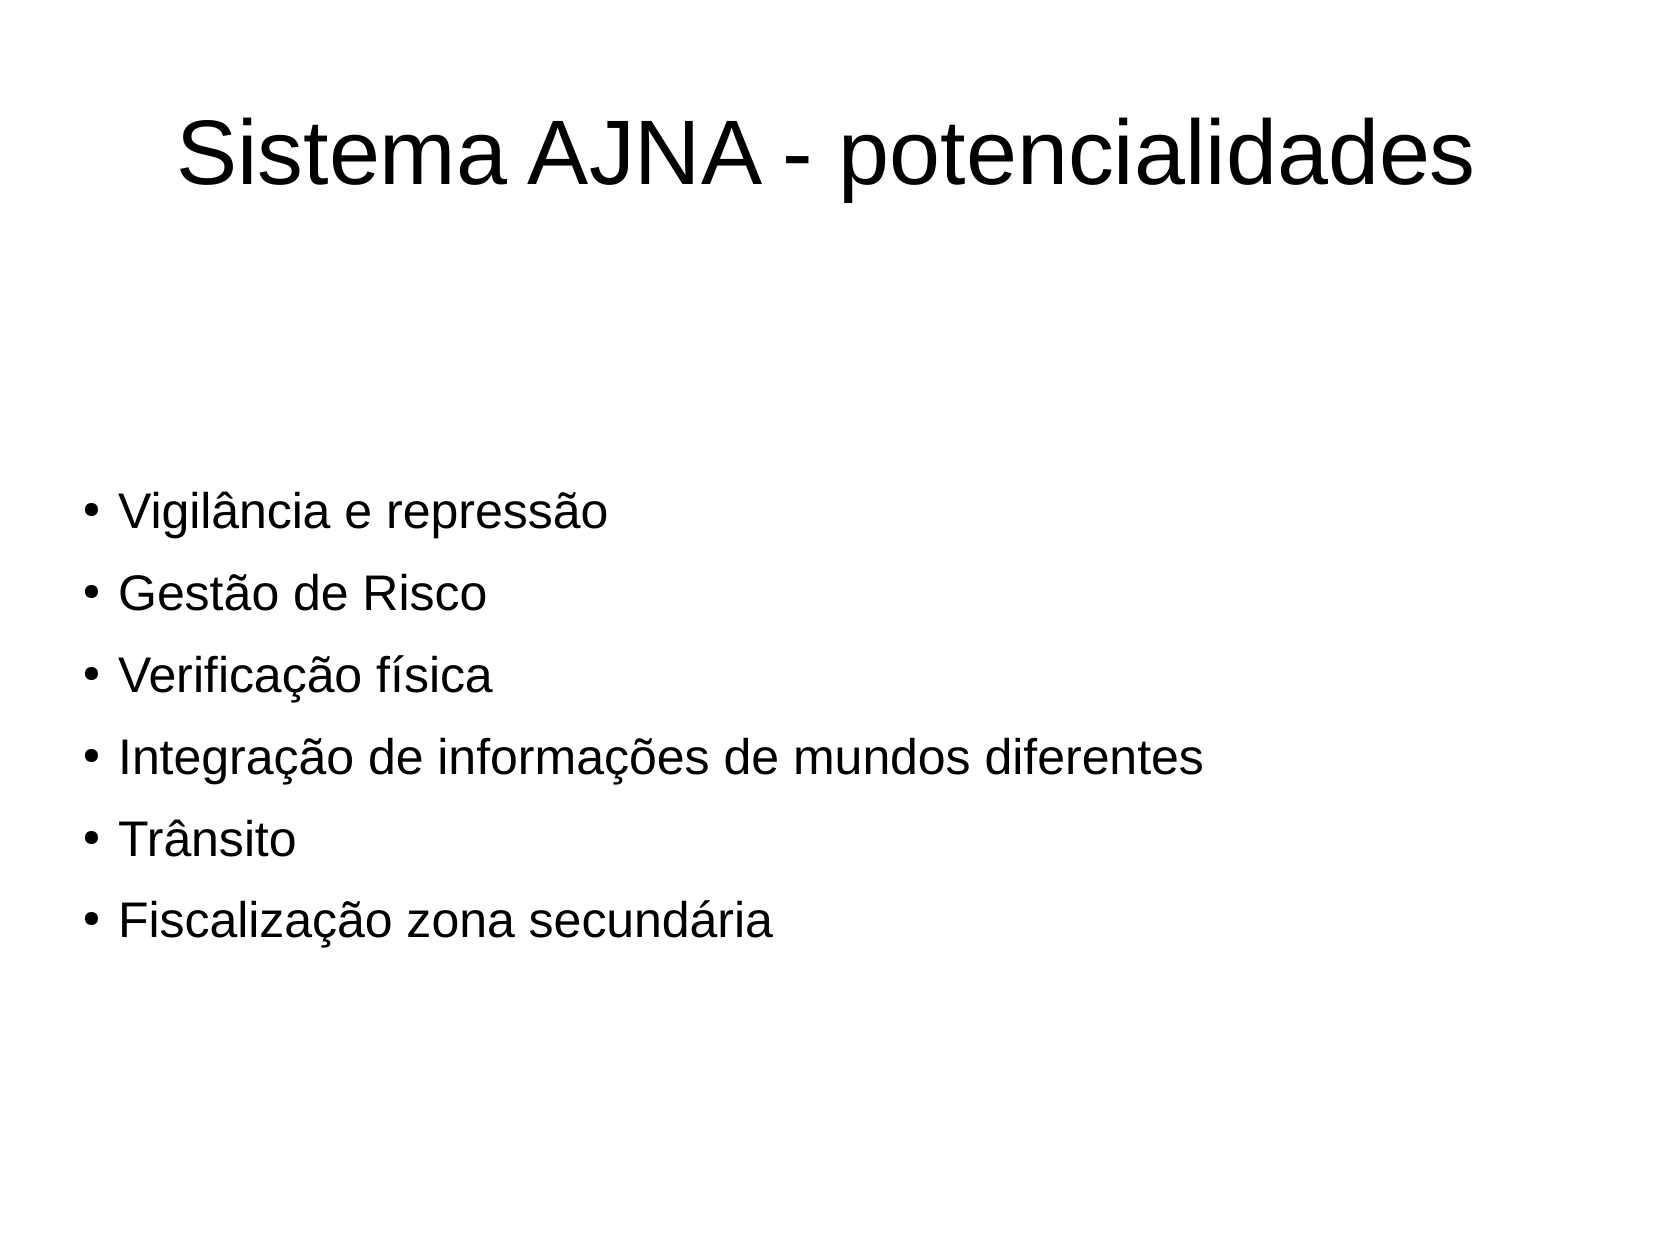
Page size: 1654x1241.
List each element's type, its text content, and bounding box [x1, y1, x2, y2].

subtitle Vigilância e repressão Gestão de Risco Verificação física Integração de informações de mundos diferentes Trânsito Fiscalização zona secundária [82, 290, 1571, 1134]
title Sistema AJNA - potencialidades [82, 49, 1571, 257]
